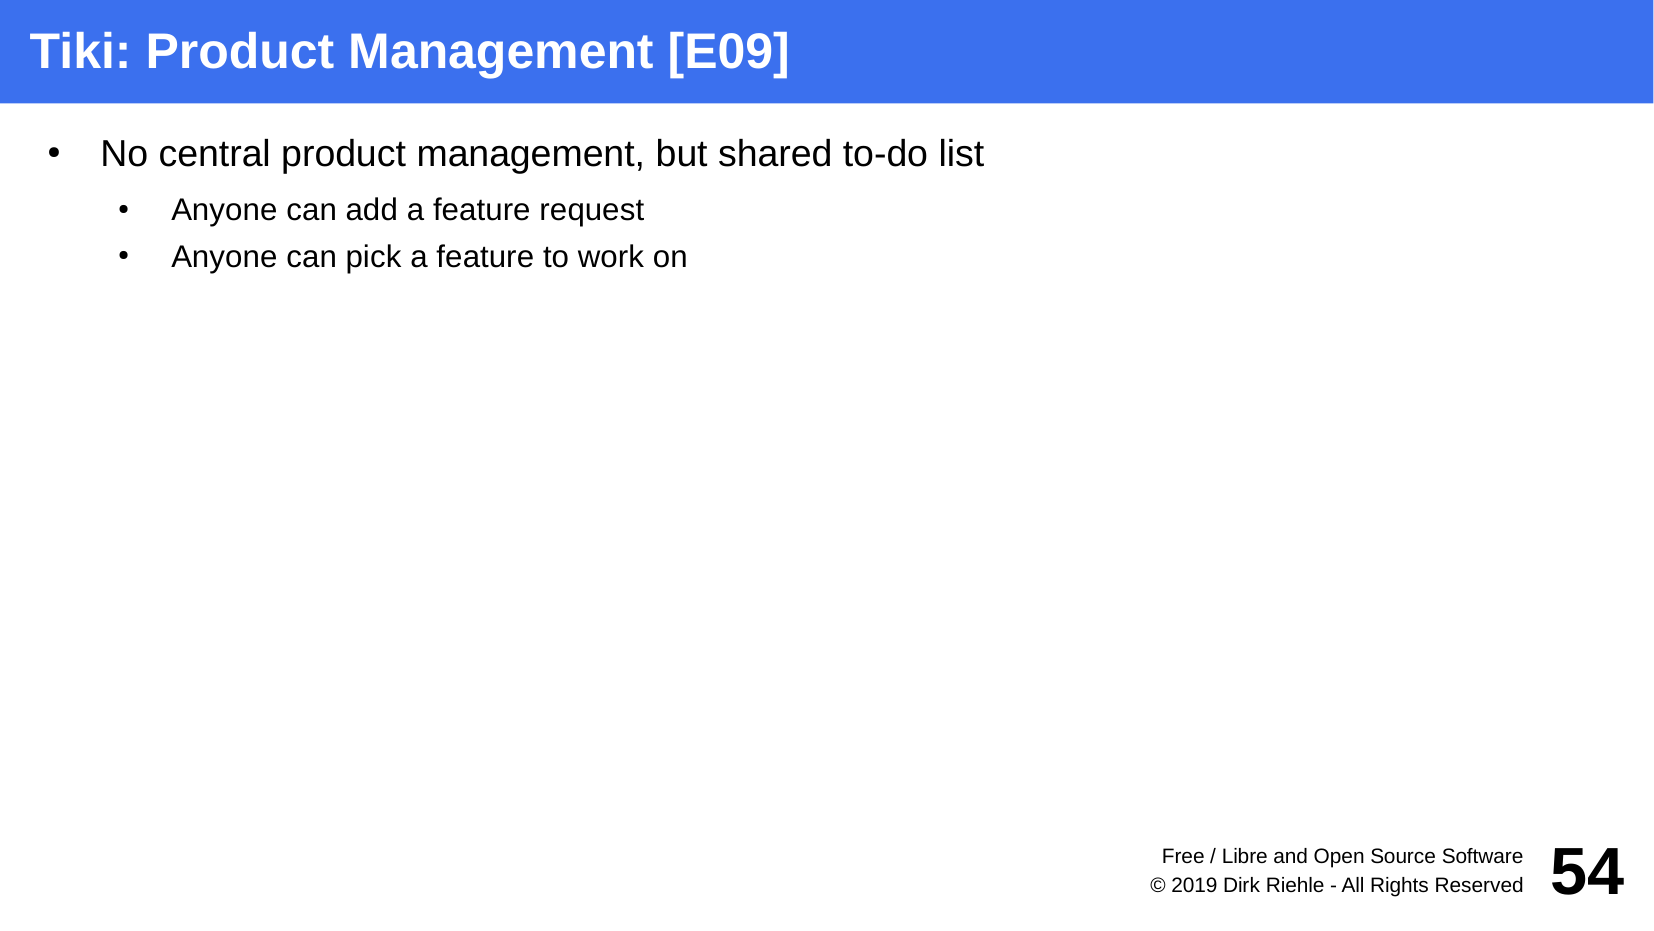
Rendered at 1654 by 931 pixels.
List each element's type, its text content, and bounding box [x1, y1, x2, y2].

list No central product management, but shared to-do list Anyone can add a feature request Anyone can pick a feature to work on [29, 132, 1625, 813]
title Tiki: Product Management [E09] [0, 0, 1654, 104]
